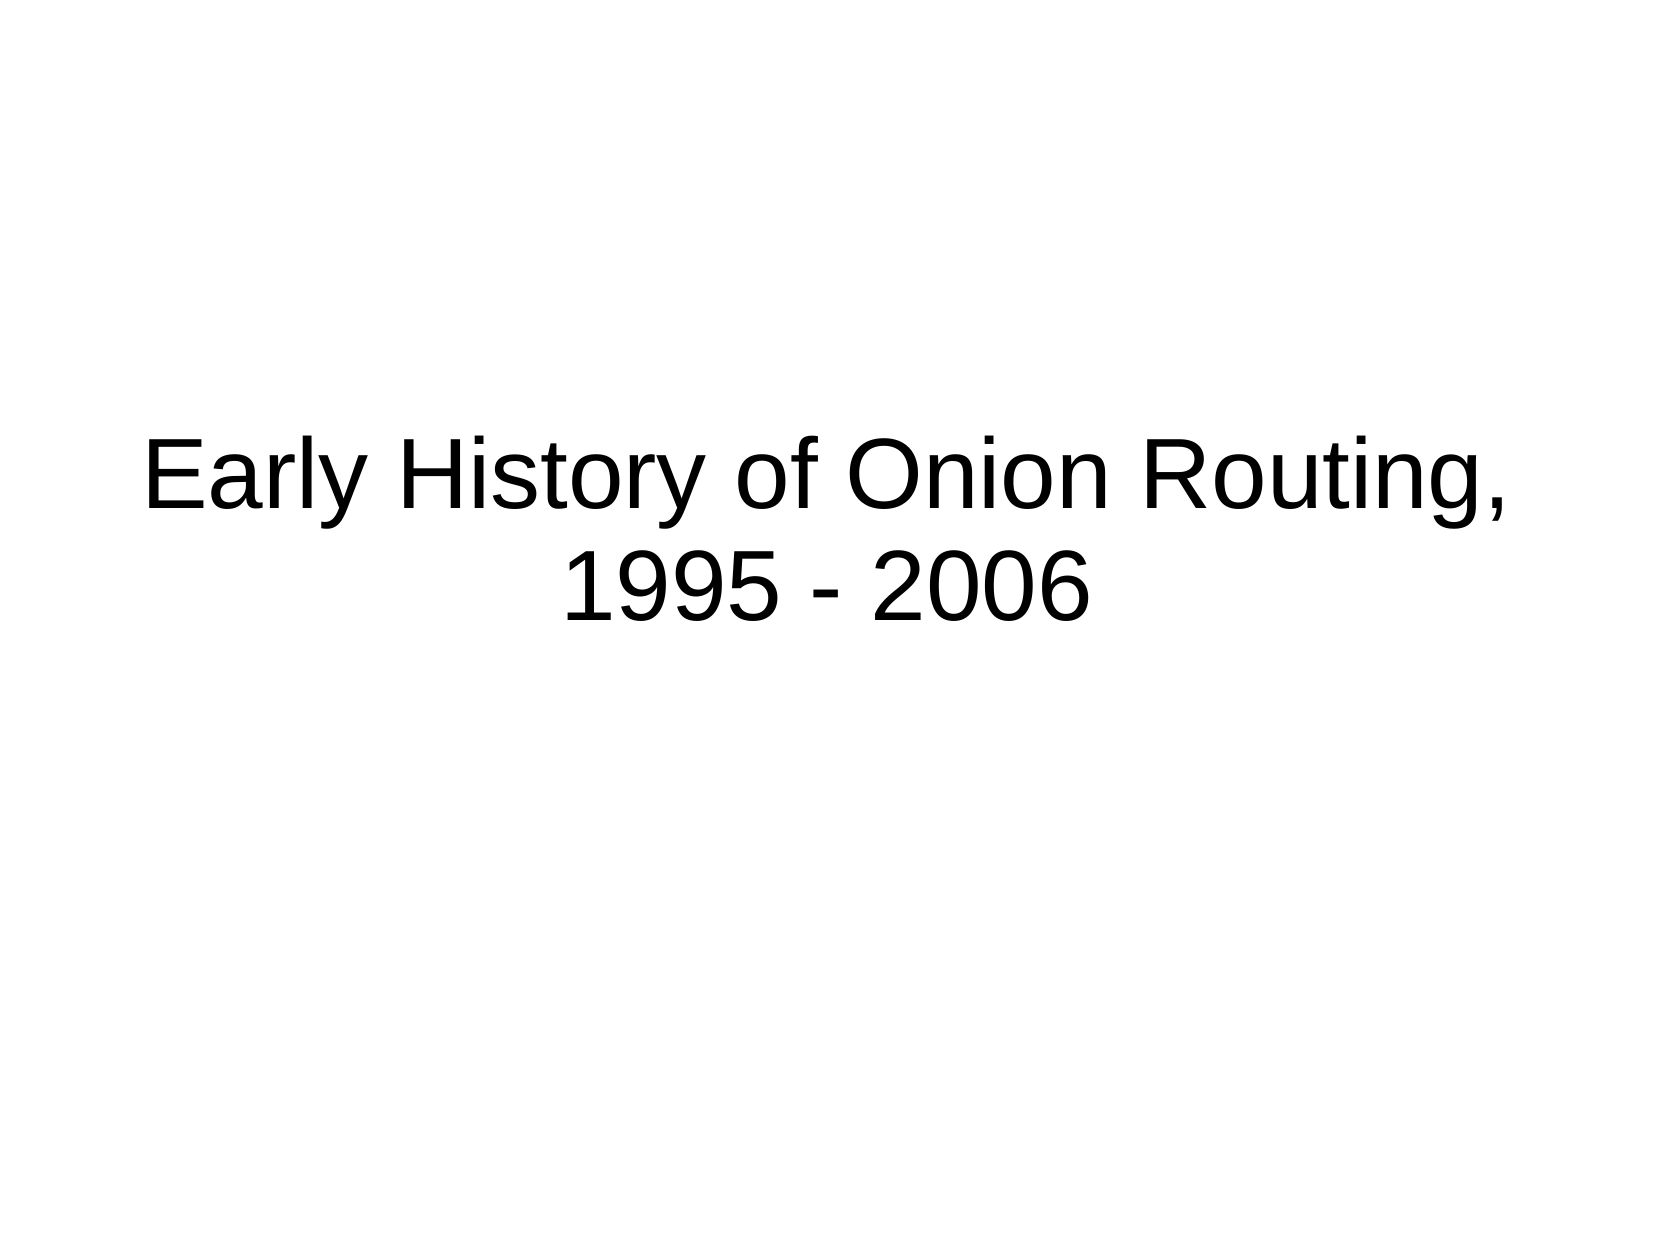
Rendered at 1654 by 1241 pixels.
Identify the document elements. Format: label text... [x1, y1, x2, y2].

subtitle Early History of Onion Routing, 1995 - 2006 [82, 49, 1571, 1010]
